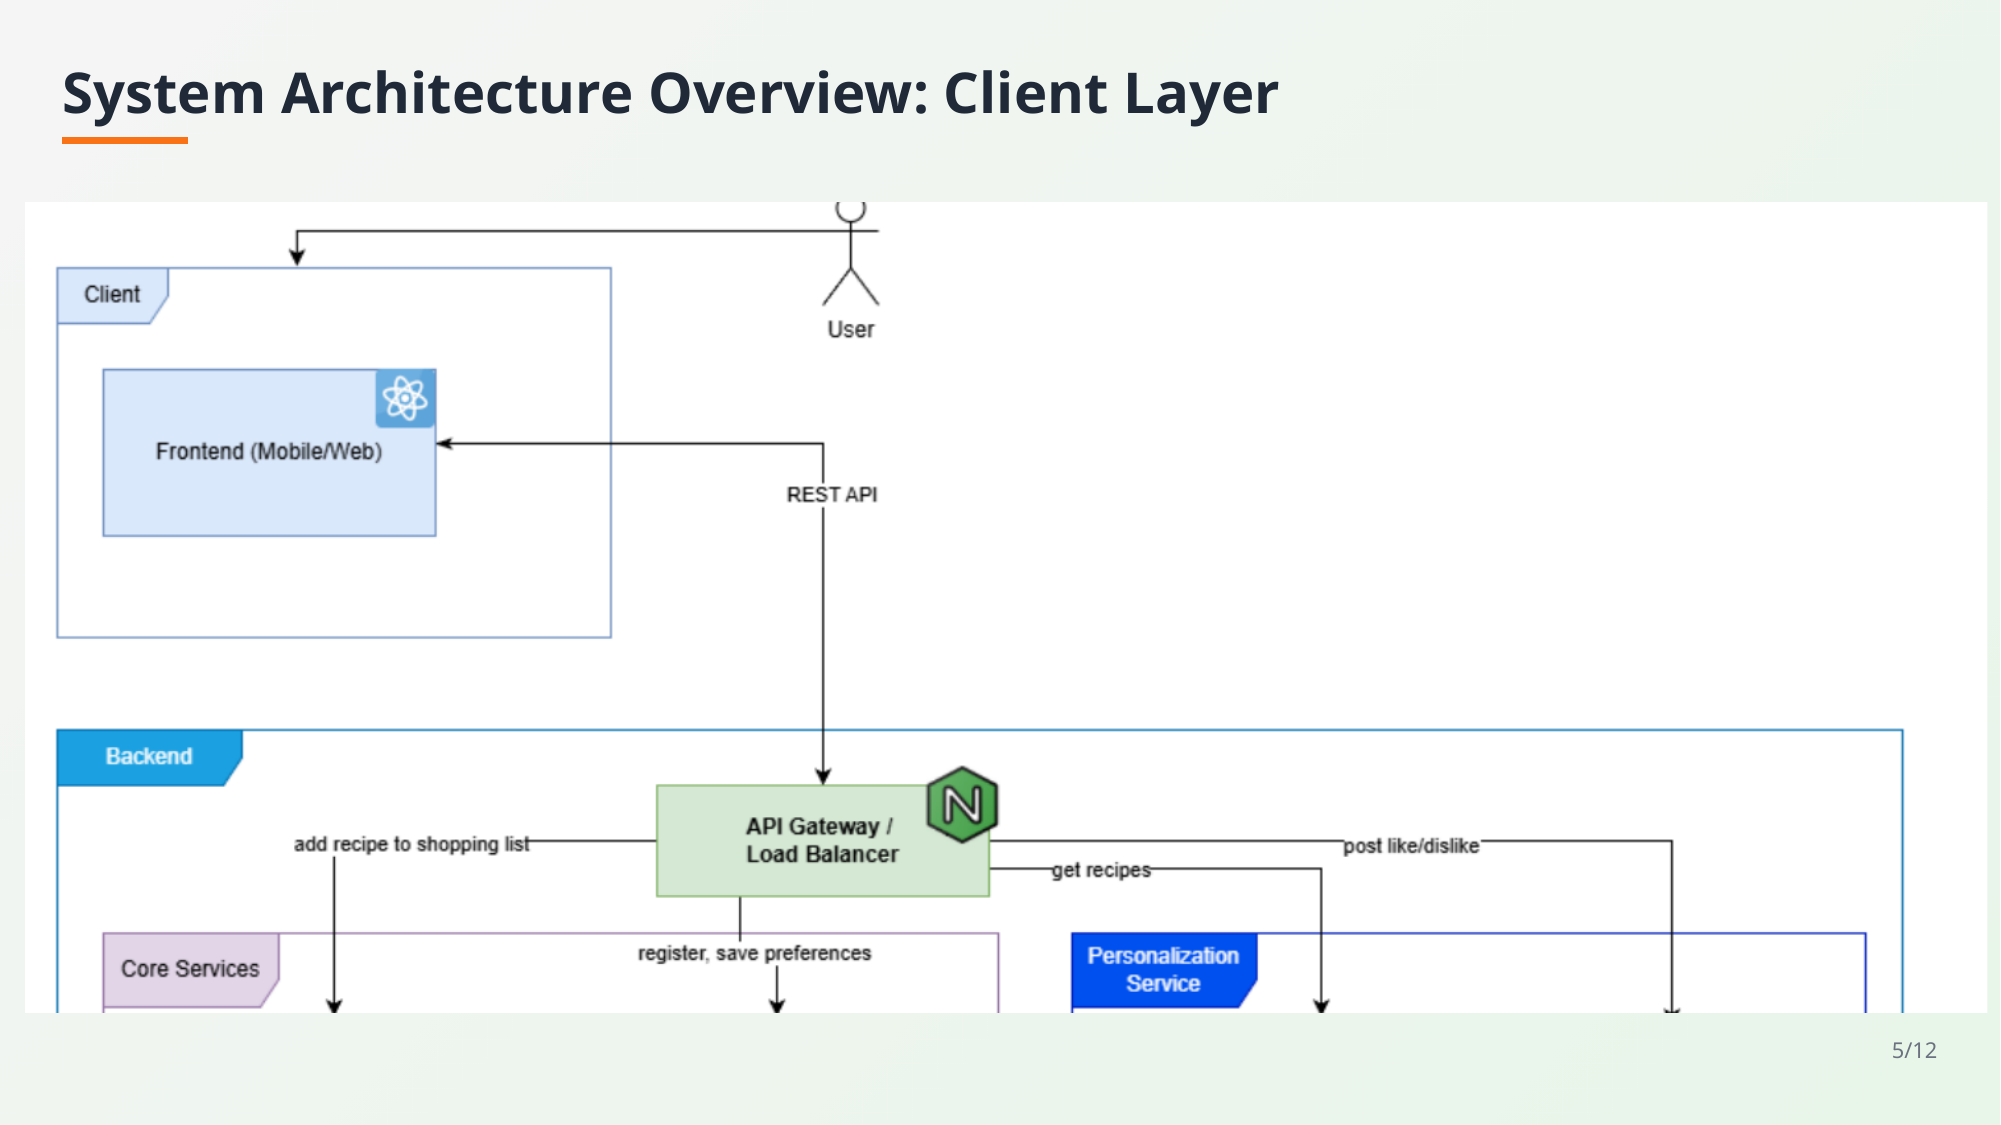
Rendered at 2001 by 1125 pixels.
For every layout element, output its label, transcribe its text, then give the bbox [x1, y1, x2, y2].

picture [0, 0, 2000, 1125]
text_box 5/12 [62, 1031, 1938, 1063]
text_box System Architecture Overview: Client Layer [62, 62, 2000, 125]
